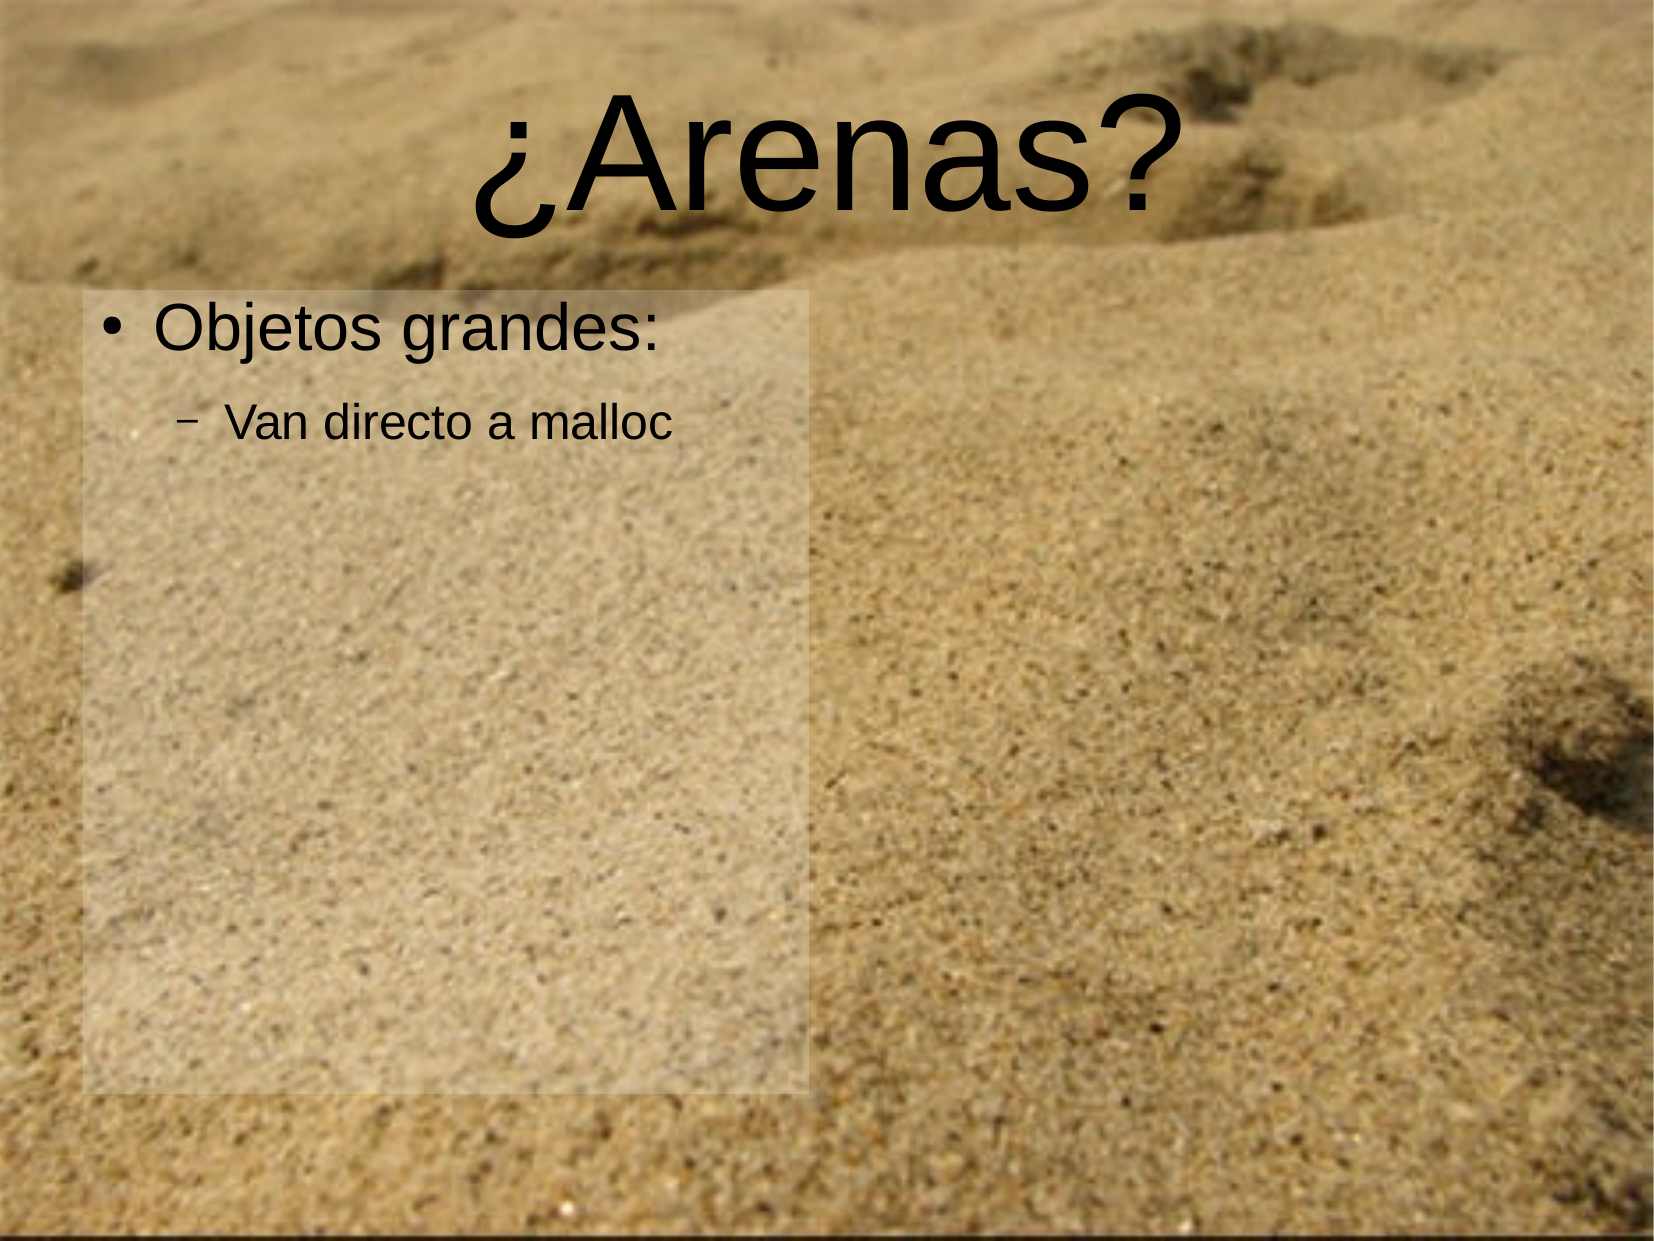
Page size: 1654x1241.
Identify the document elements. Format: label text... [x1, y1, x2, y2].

picture [0, 0, 1654, 1241]
title ¿Arenas? [82, 49, 1571, 257]
list Objetos grandes: Van directo a malloc [82, 290, 809, 1094]
